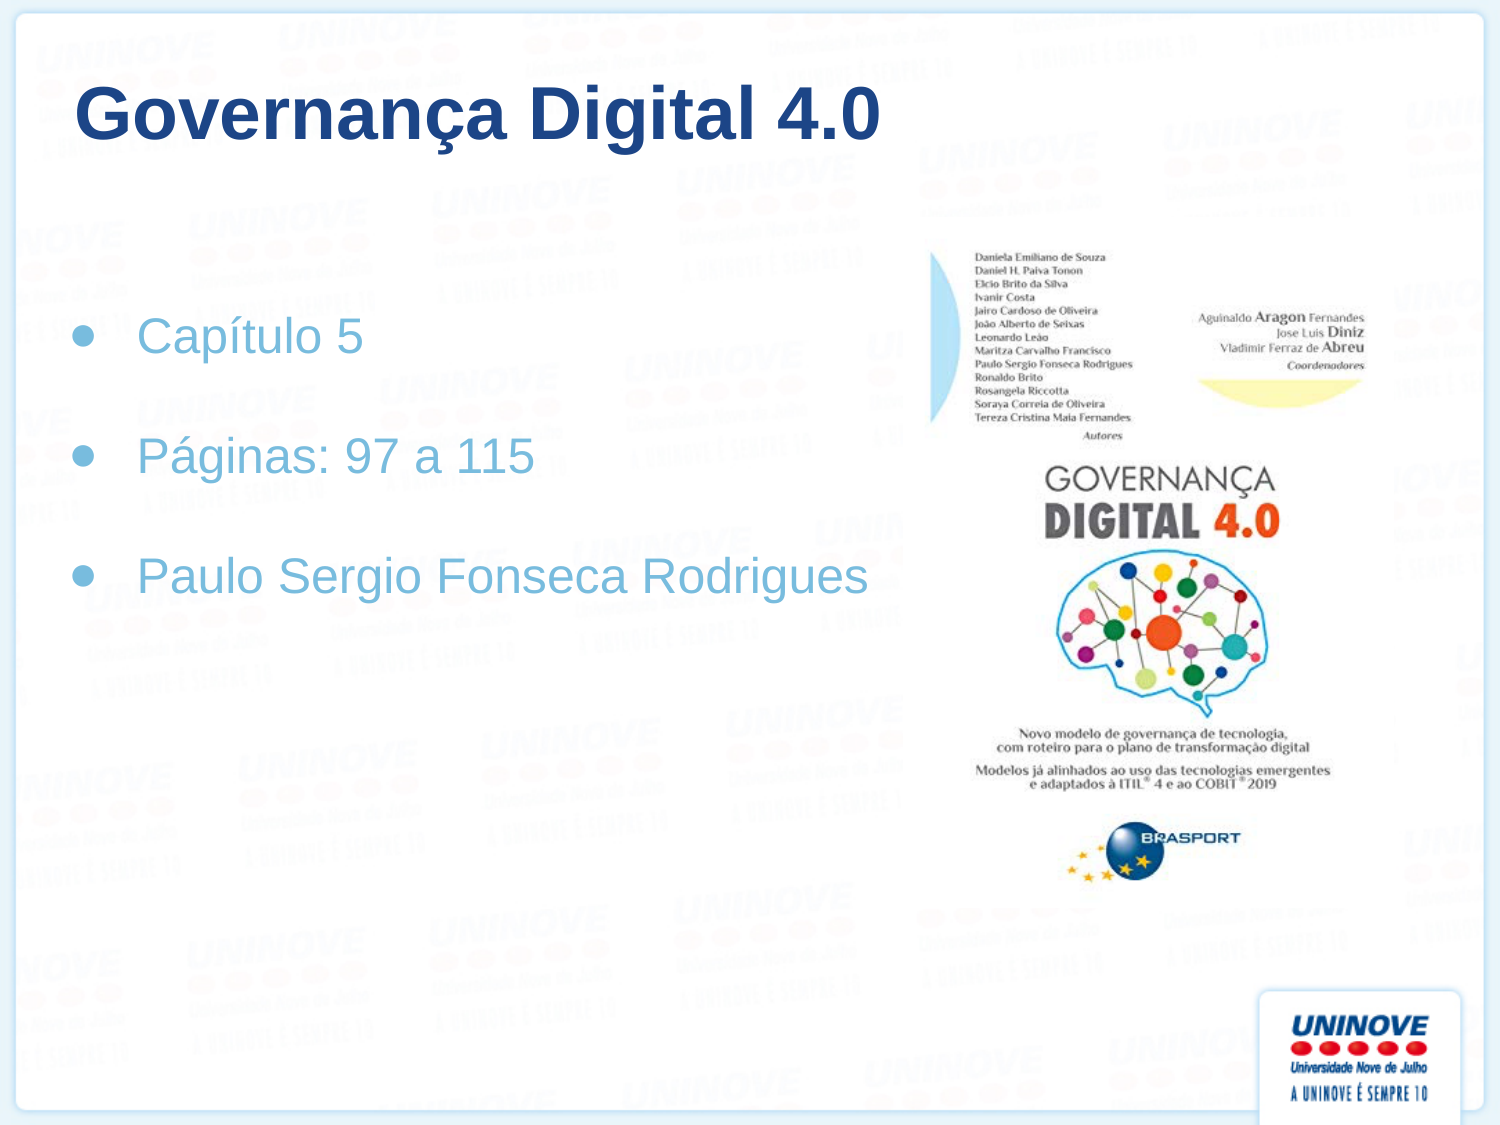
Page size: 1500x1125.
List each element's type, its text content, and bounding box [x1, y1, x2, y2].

text_box Capítulo 5 Páginas: 97 a 115 Paulo Sergio Fonseca Rodrigues [46, 175, 916, 1005]
picture [0, 0, 1500, 1125]
text_box Governança Digital 4.0 [59, 56, 946, 176]
